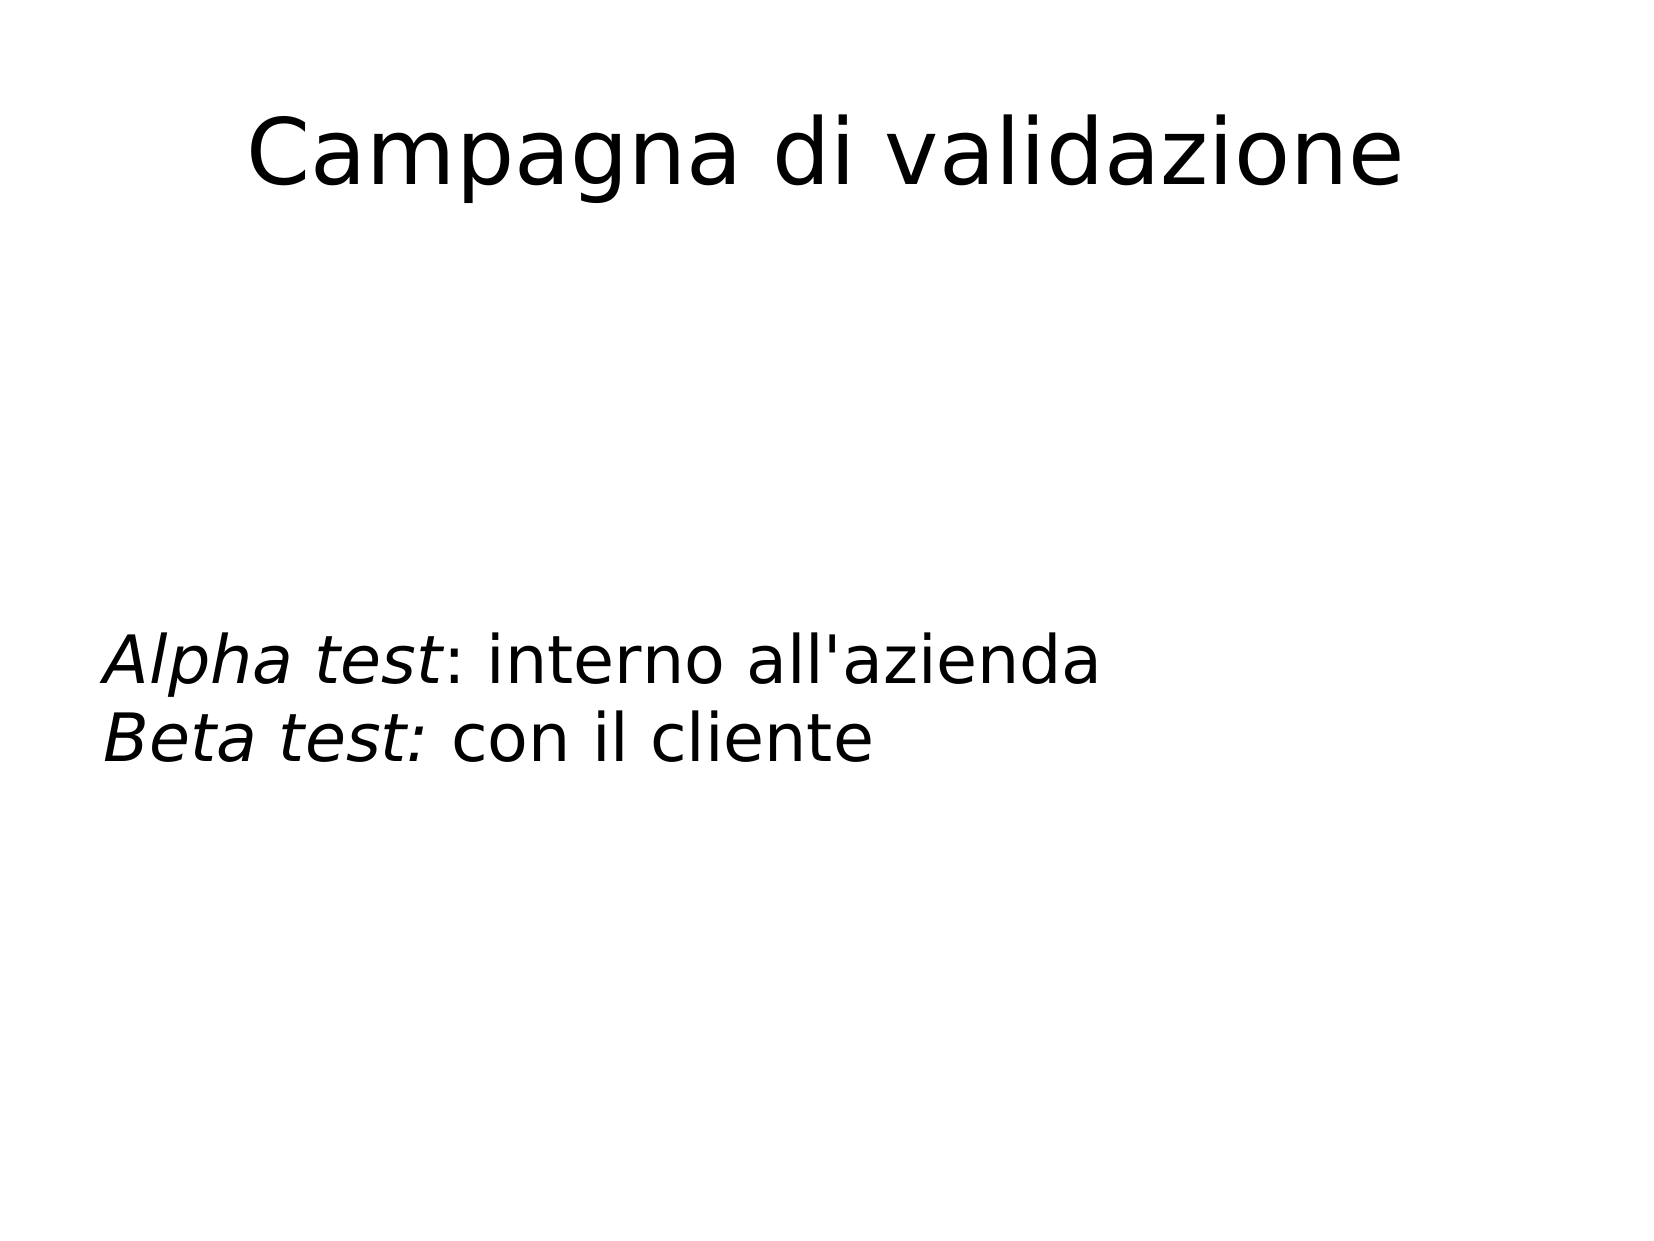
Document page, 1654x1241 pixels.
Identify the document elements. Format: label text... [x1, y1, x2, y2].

subtitle Alpha test: interno all'azienda Beta test: con il cliente [82, 290, 1571, 1109]
title Campagna di validazione [82, 49, 1571, 257]
